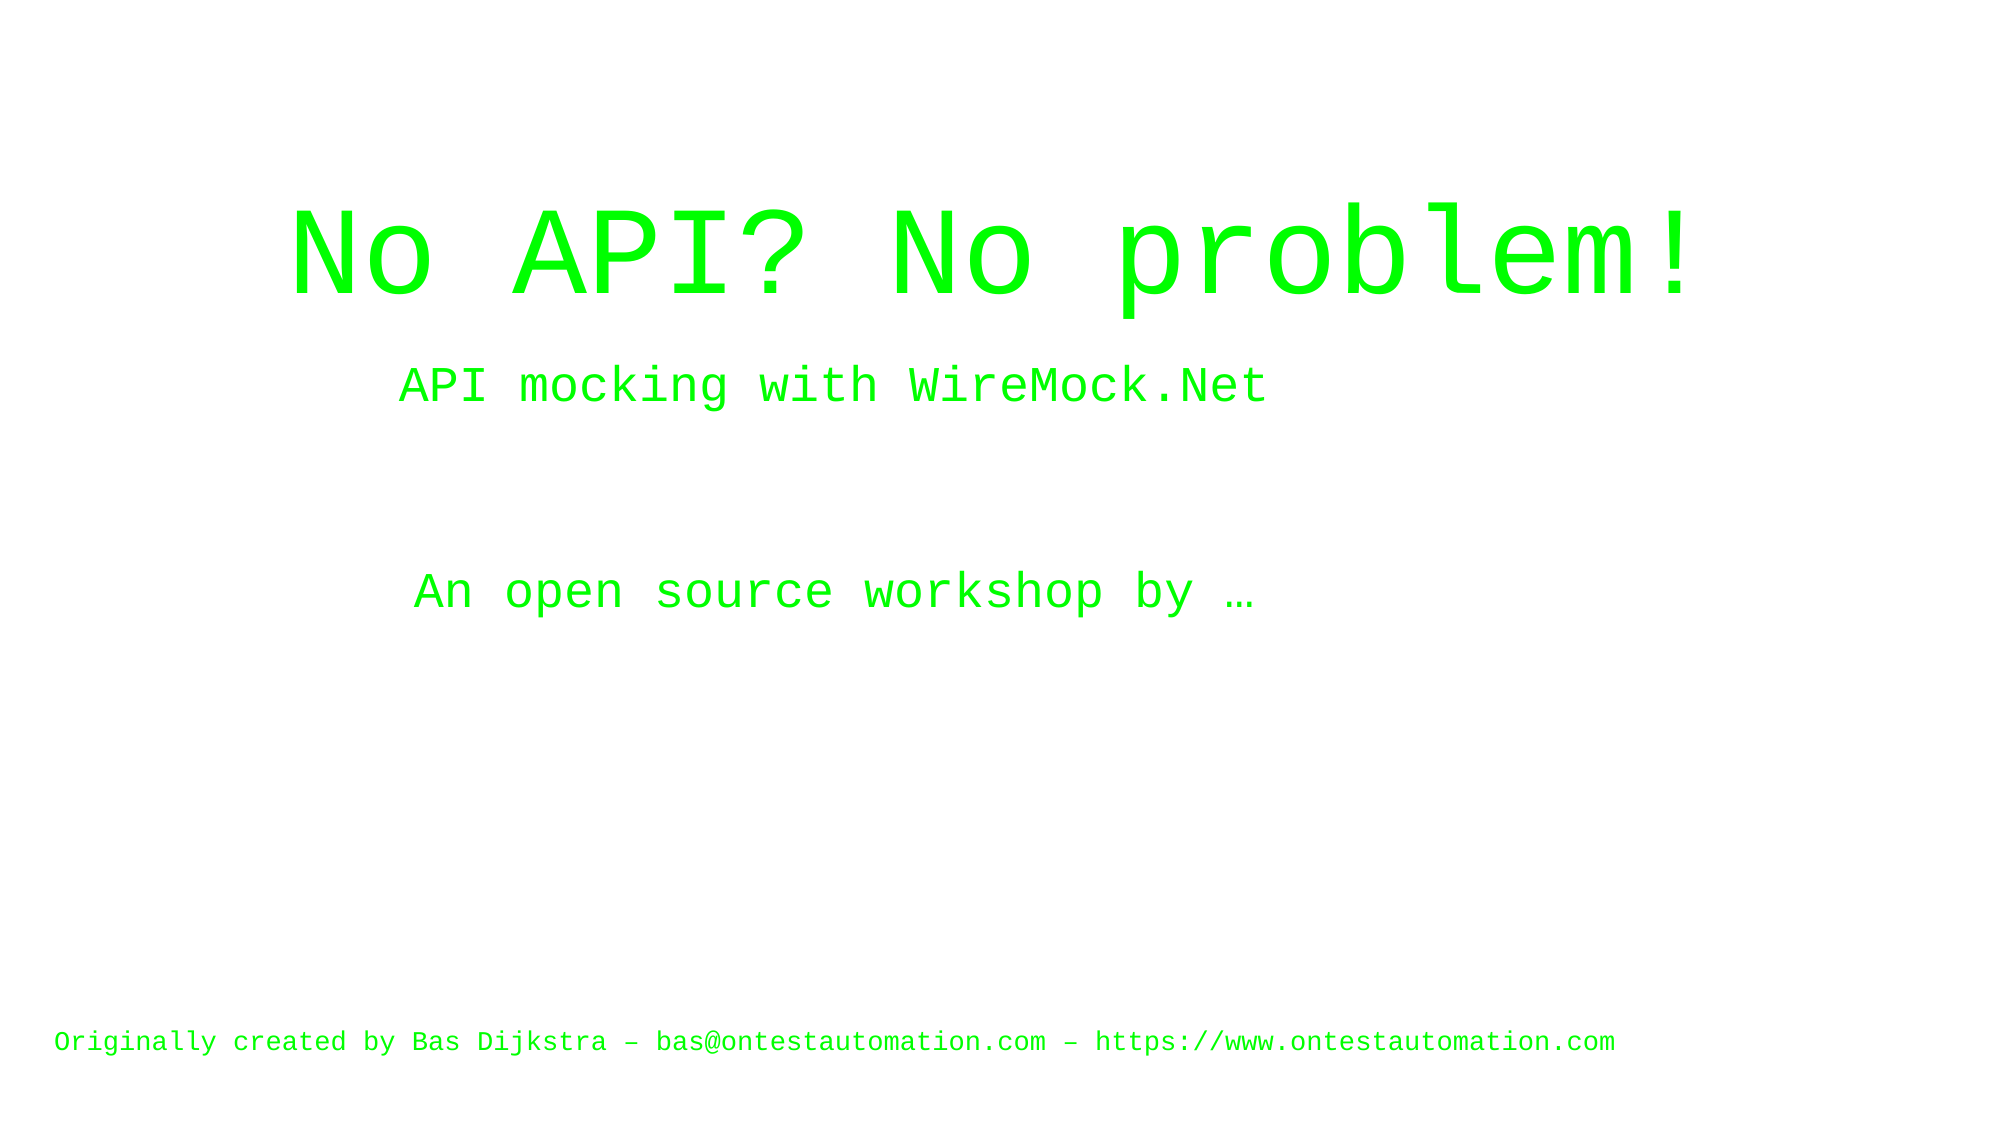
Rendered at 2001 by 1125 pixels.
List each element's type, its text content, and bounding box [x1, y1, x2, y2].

title No API? No problem! [249, 41, 1750, 329]
subtitle API mocking with WireMock.Net An open source workshop by … Originally created by Bas Dijkstra – bas@ontestautomation.com – https://www.ontestautomation.com [39, 355, 1960, 1125]
